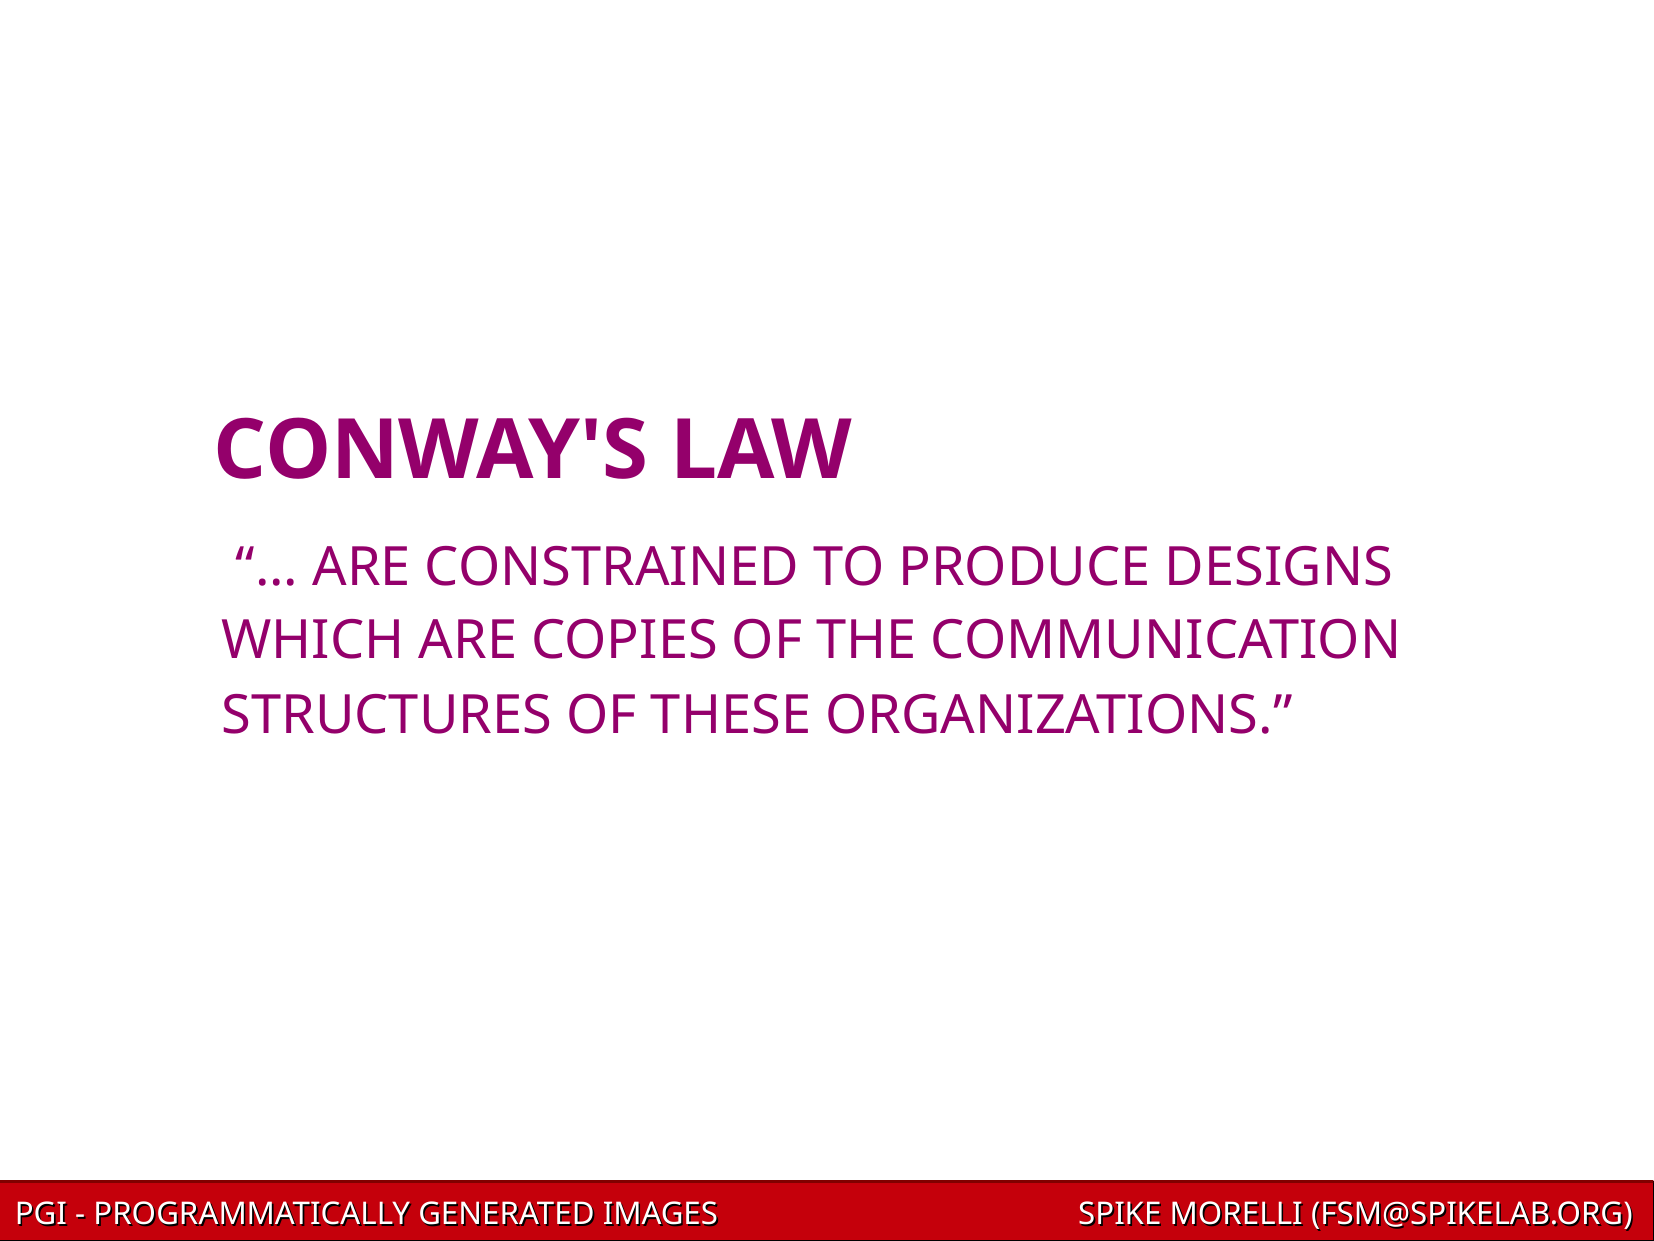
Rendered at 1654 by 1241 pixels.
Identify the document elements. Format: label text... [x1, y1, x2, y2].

text_box “... ARE CONSTRAINED TO PRODUCE DESIGNS WHICH ARE COPIES OF THE COMMUNICATION STRUCTURES OF THESE ORGANIZATIONS.” [206, 519, 1477, 709]
text_box [0, 1183, 1654, 1241]
text_box SPIKE MORELLI (FSM@SPIKELAB.ORG) [1063, 1184, 1643, 1235]
text_box PGI - PROGRAMMATICALLY GENERATED IMAGES [0, 1184, 722, 1235]
text_box CONWAY'S LAW [177, 382, 865, 491]
